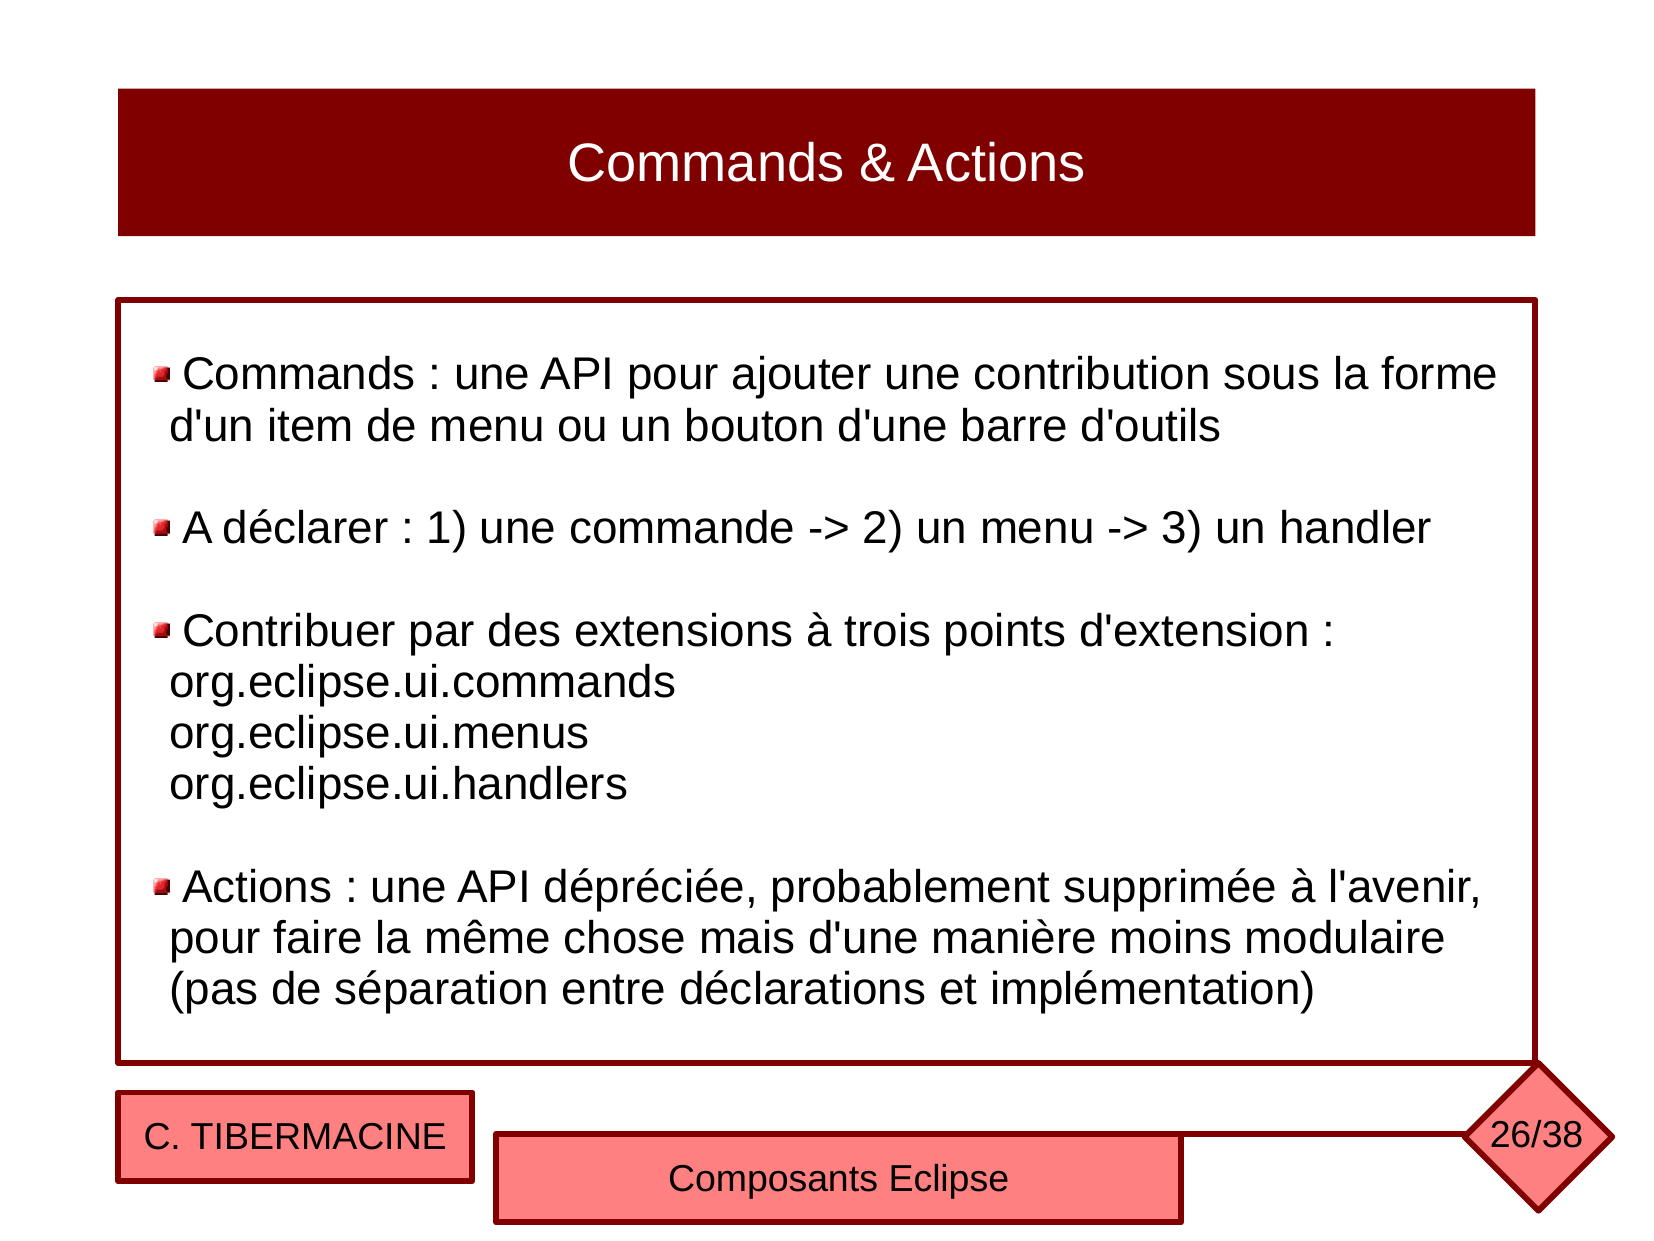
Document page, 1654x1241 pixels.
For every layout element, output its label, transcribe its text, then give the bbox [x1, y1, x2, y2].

picture [153, 878, 170, 895]
text_box Composants Eclipse [496, 1133, 1182, 1223]
text_box [1464, 1126, 1475, 1148]
text_box C. TIBERMACINE [118, 1092, 473, 1182]
text_box [1495, 1062, 1582, 1106]
text_box Commands & Actions [118, 88, 1536, 237]
picture [153, 519, 170, 536]
text_box Commands : une API pour ajouter une contribution sous la forme d'un item de menu ou un bouton d'une barre d'outils A déclarer : 1) une commande -> 2) un menu -> 3) un handler Contribuer par des extensions à trois points d'extension : org.eclipse.ui.commands org.eclipse.ui.menus org.eclipse.ui.handlers Actions : une API dépréciée, probablement supprimée à l'avenir, pour faire la même chose mais d'une manière moins modulaire (pas de séparation entre déclarations et implémentation) [118, 299, 1536, 1063]
picture [153, 366, 170, 382]
text_box <numéro>/38 [1475, 1106, 1654, 1163]
text_box [1490, 1163, 1587, 1211]
picture [153, 622, 170, 638]
